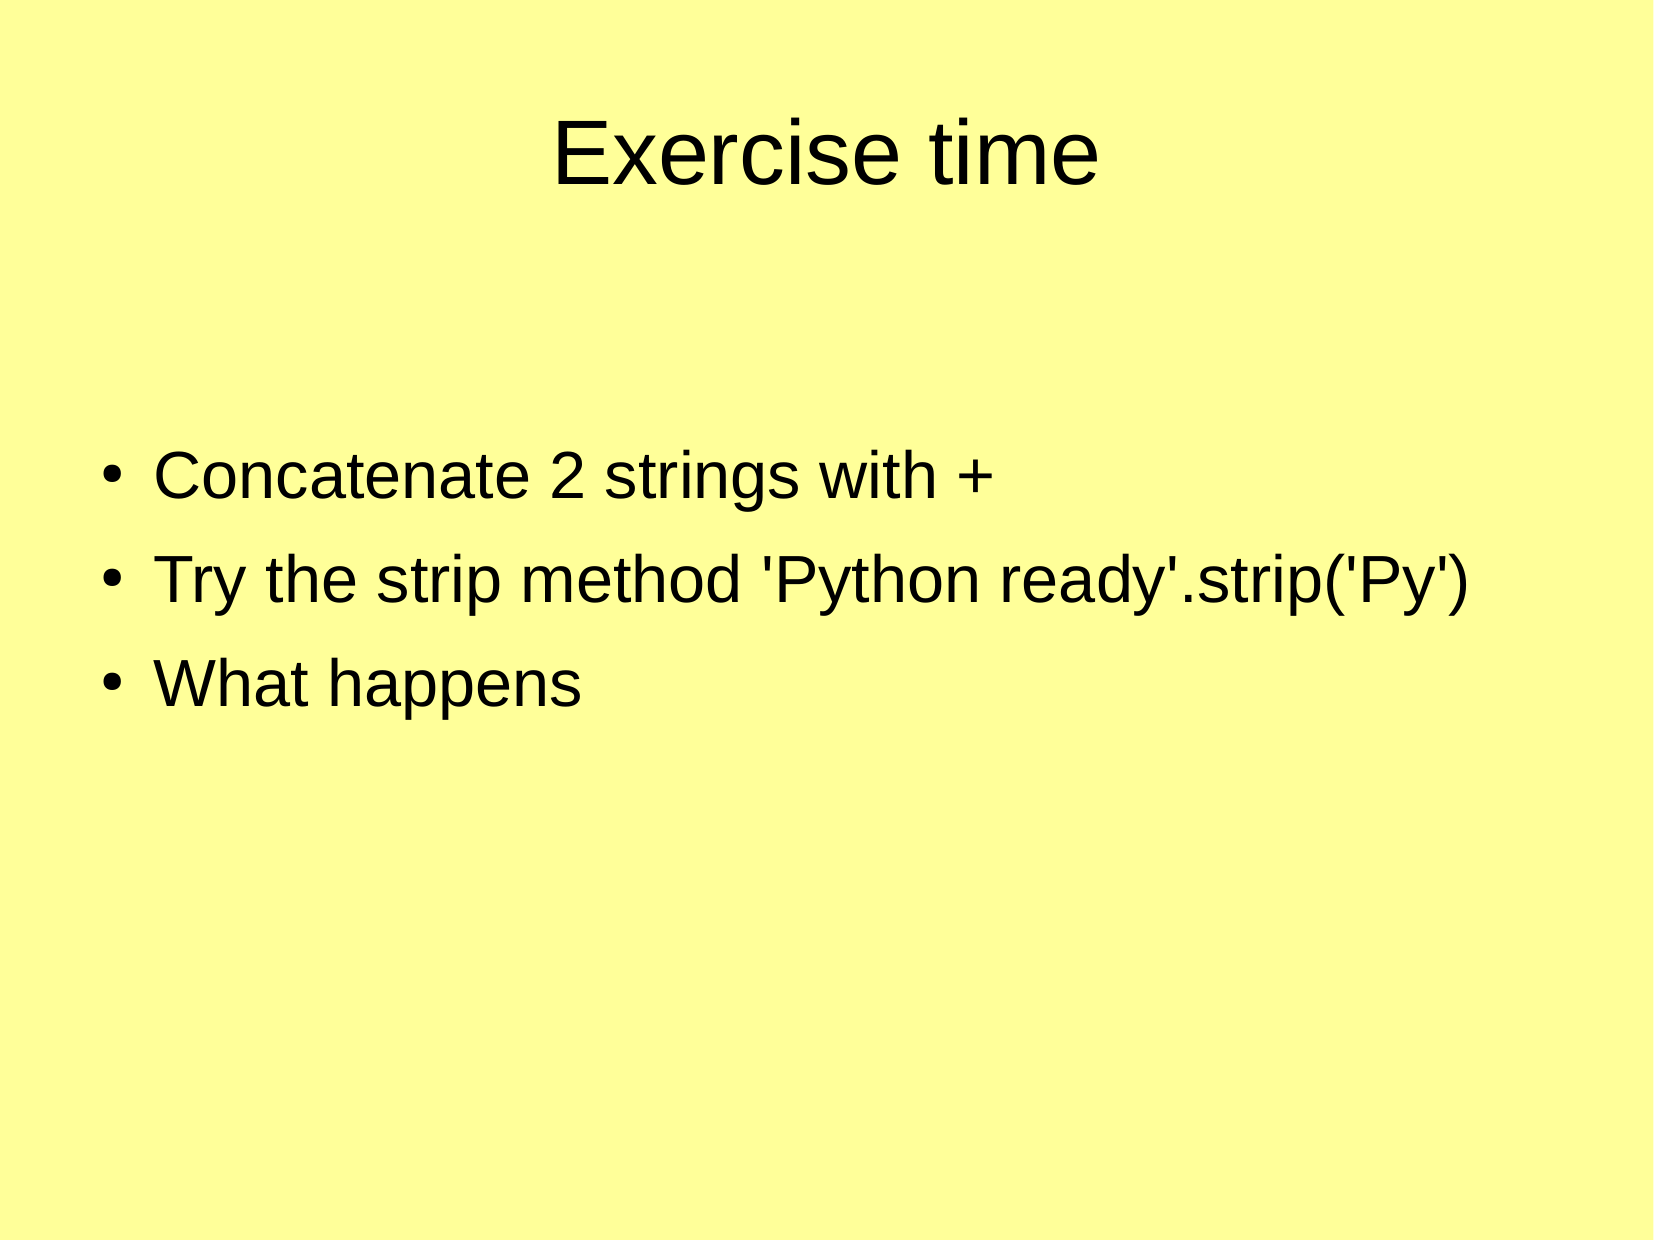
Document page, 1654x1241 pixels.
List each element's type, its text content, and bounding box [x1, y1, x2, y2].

list Concatenate 2 strings with + Try the strip method 'Python ready'.strip('Py') What happens [82, 437, 1571, 1024]
title Exercise time [82, 49, 1571, 257]
